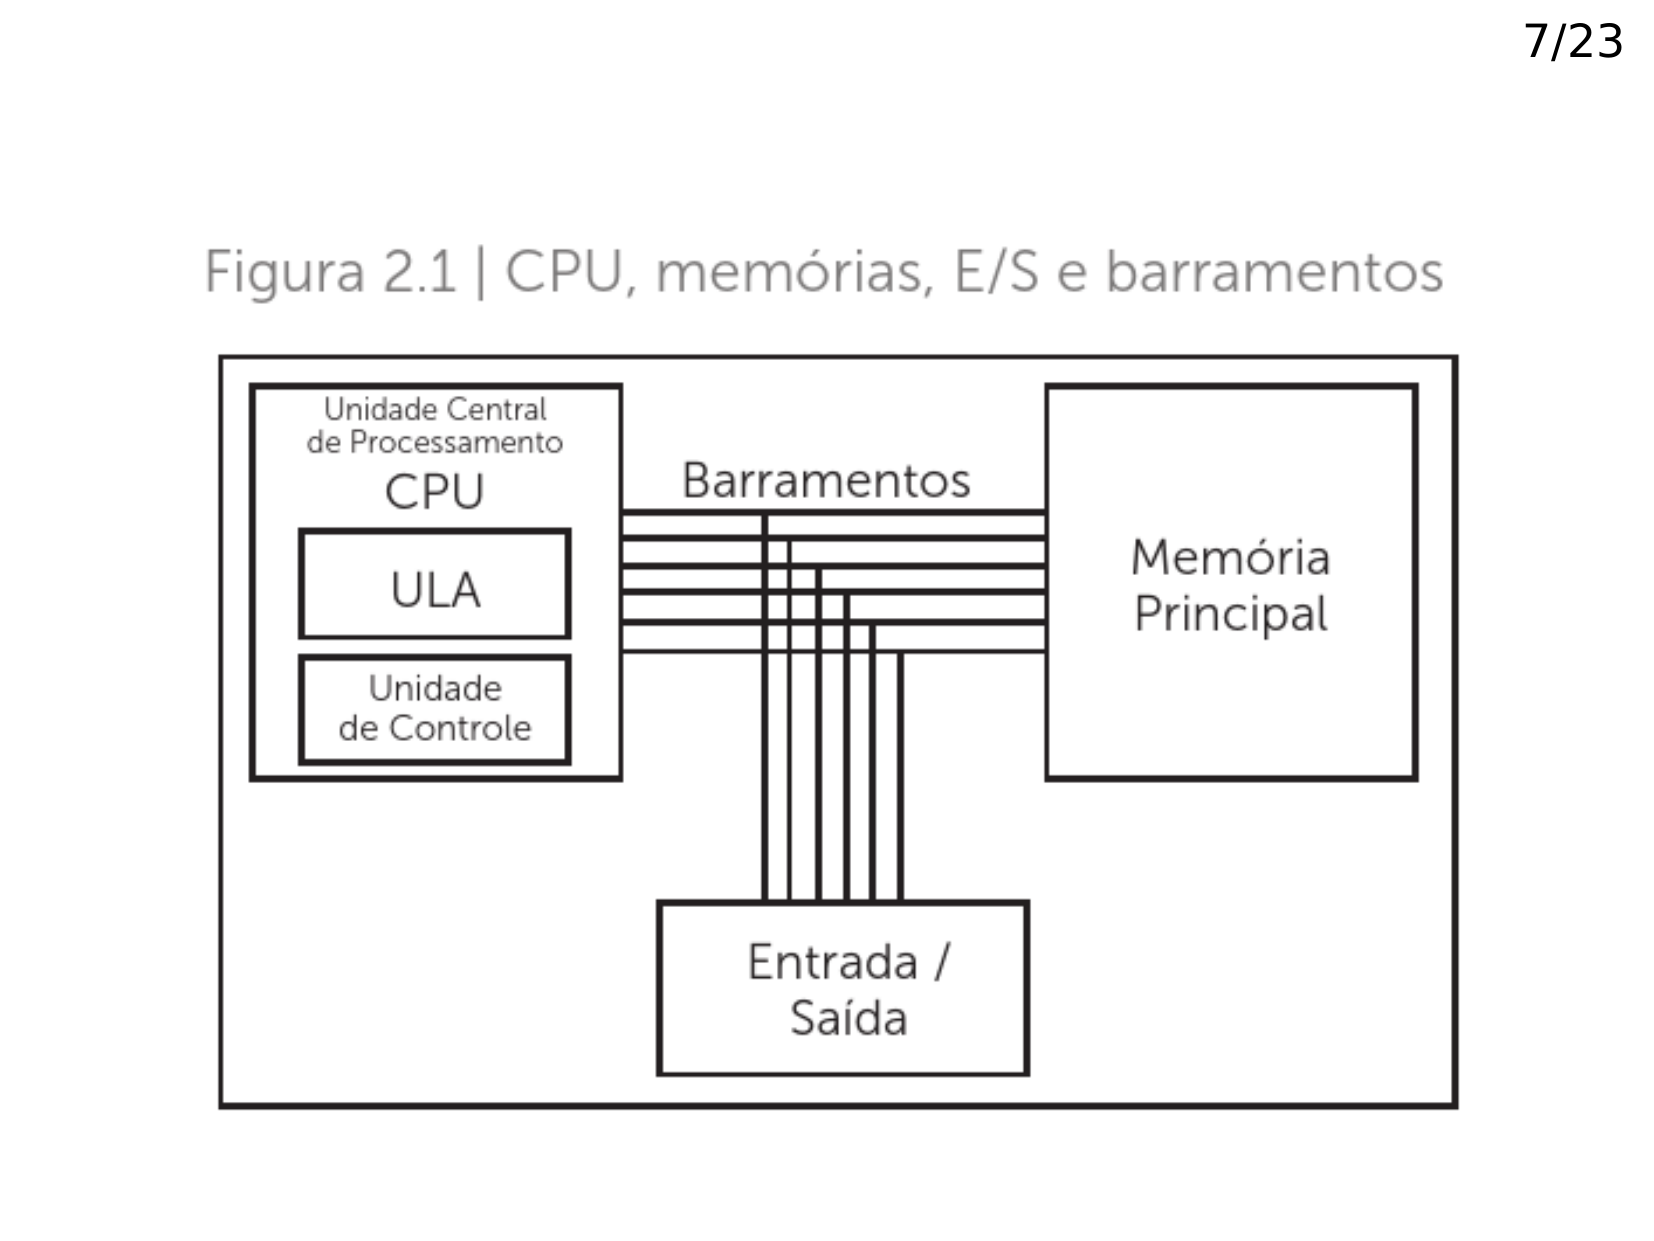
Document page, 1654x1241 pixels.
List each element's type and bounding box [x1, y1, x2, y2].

picture [198, 236, 1471, 1123]
